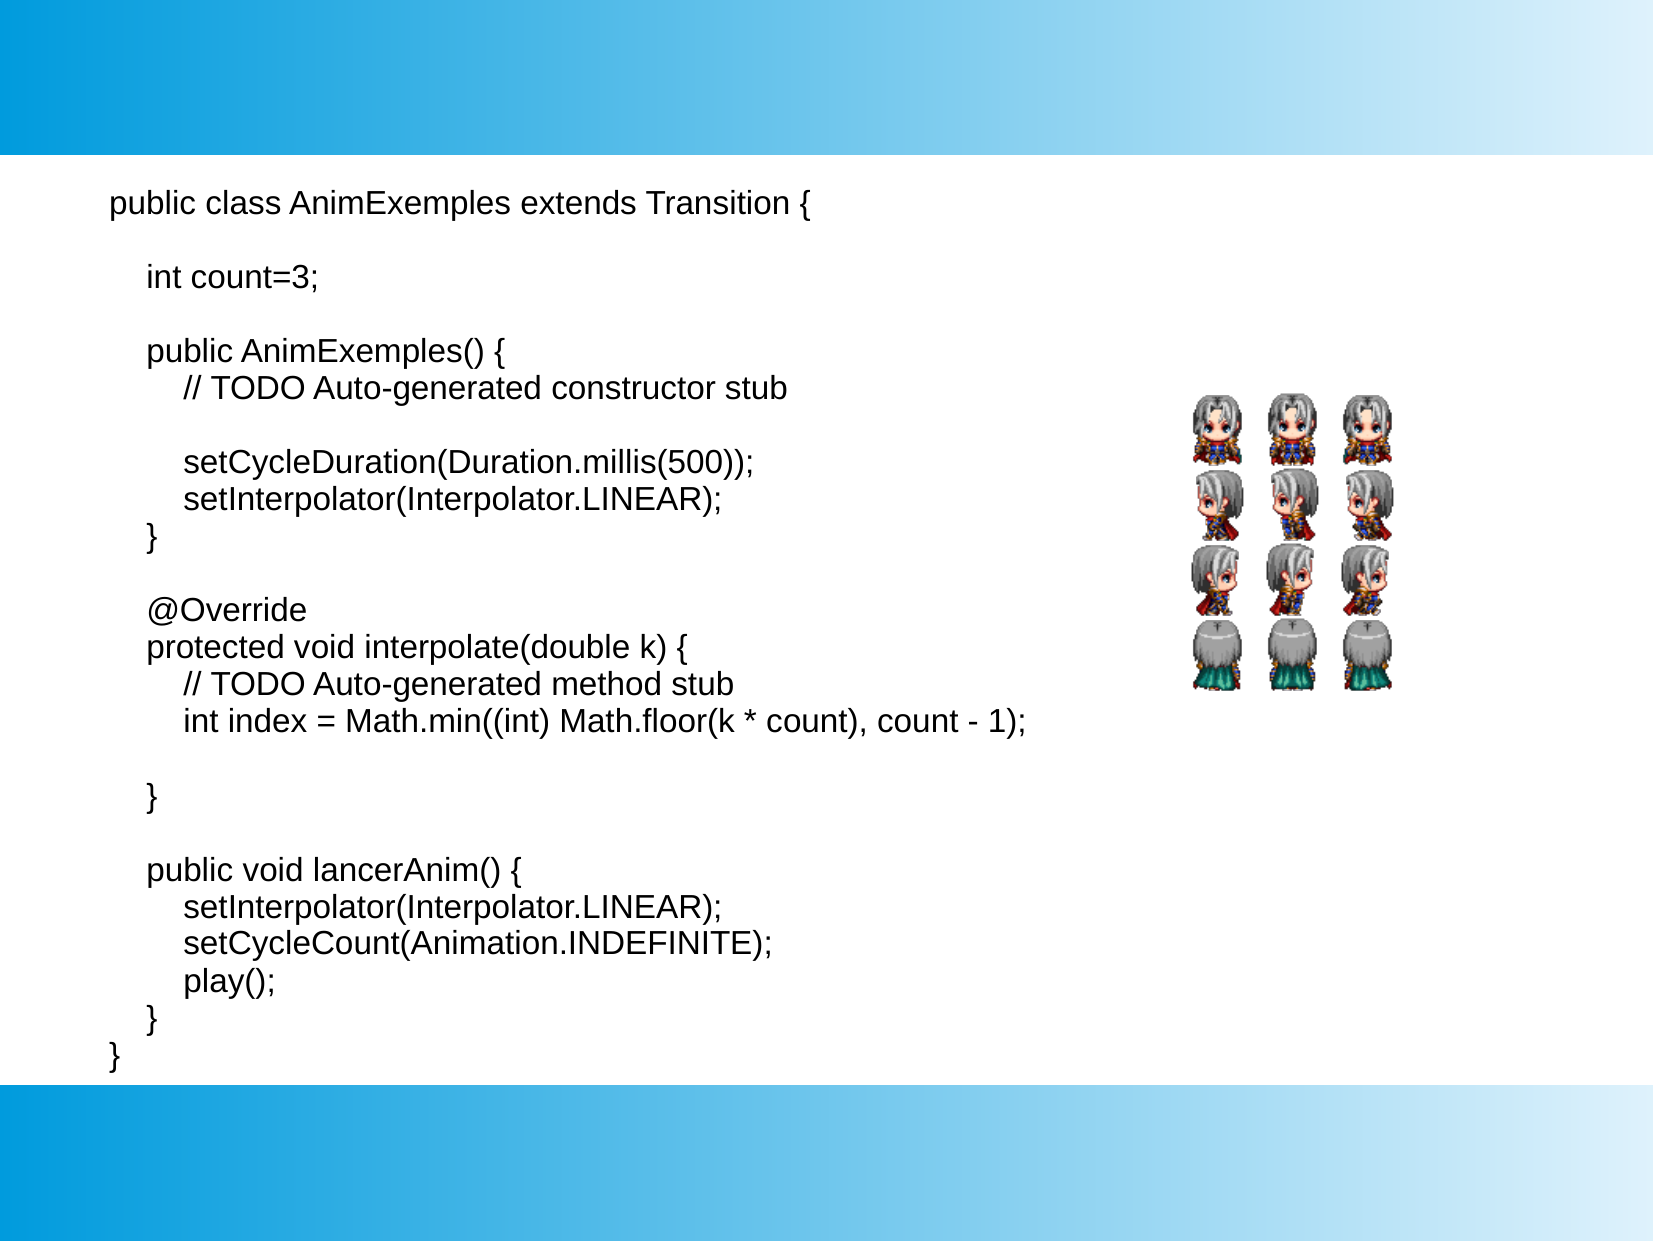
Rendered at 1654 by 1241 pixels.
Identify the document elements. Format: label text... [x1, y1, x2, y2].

text_box public class AnimExemples extends Transition { int count=3; public AnimExemples() { // TODO Auto-generated constructor stub setCycleDuration(Duration.millis(500)); setInterpolator(Interpolator.LINEAR); } @Override protected void interpolate(double k) { // TODO Auto-generated method stub int index = Math.min((int) Math.floor(k * count), count - 1); } public void lancerAnim() { setInterpolator(Interpolator.LINEAR); setCycleCount(Animation.INDEFINITE); play(); } } [94, 177, 1075, 1081]
picture [1181, 391, 1409, 709]
